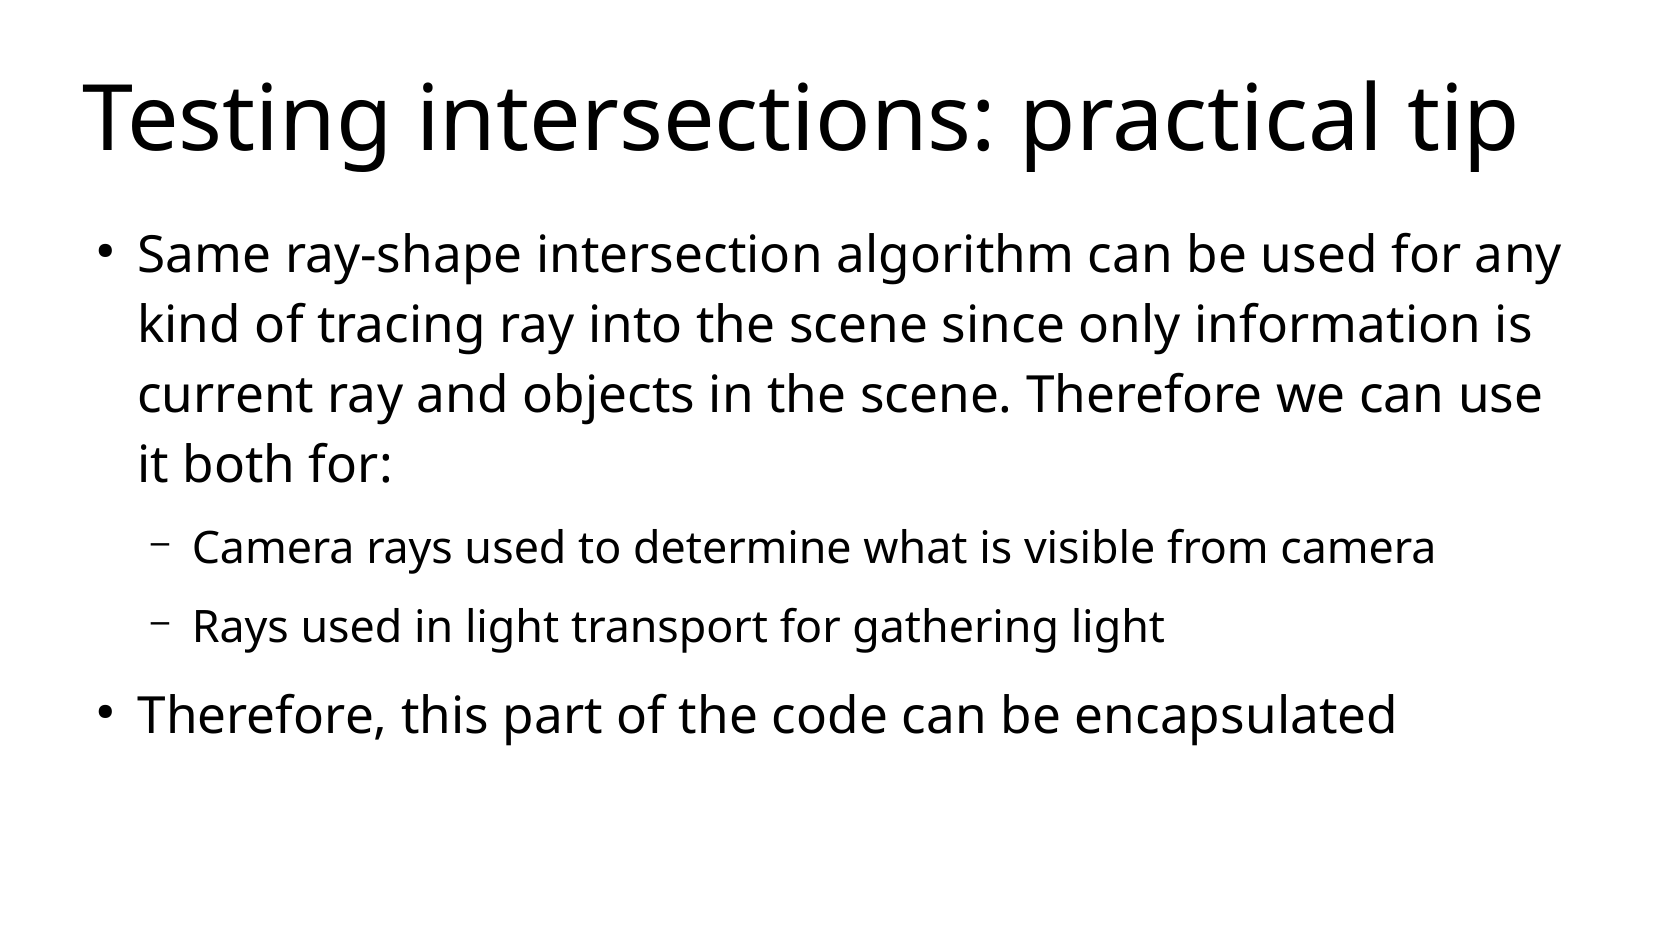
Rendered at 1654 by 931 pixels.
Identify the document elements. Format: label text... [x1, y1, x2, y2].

title Testing intersections: practical tip [82, 37, 1571, 193]
list Same ray-shape intersection algorithm can be used for any kind of tracing ray into the scene since only information is current ray and objects in the scene. Therefore we can use it both for: Camera rays used to determine what is visible from camera Rays used in light transport for gathering light Therefore, this part of the code can be encapsulated [82, 217, 1571, 758]
